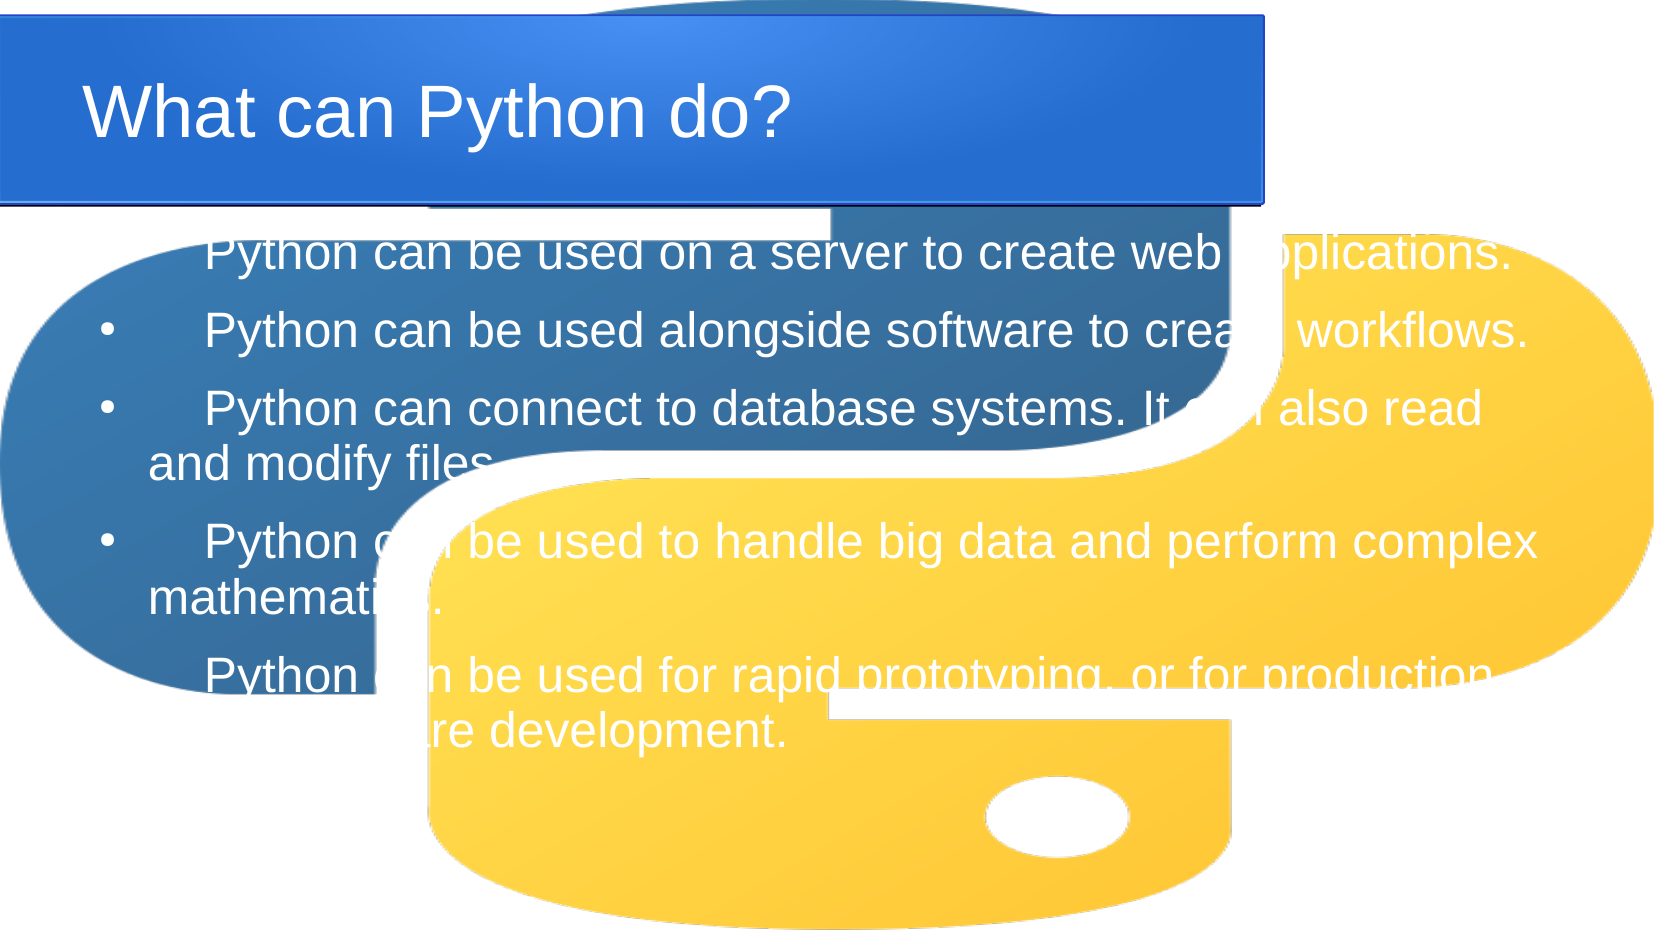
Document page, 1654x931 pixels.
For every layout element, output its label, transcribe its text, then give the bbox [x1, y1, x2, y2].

list Python can be used on a server to create web applications. Python can be used alongside software to create workflows. Python can connect to database systems. It can also read and modify files. Python can be used to handle big data and perform complex mathematics. Python can be used for rapid prototyping, or for production-ready software development. [82, 224, 1571, 764]
title What can Python do? [82, 35, 1235, 189]
picture [0, 0, 1654, 931]
